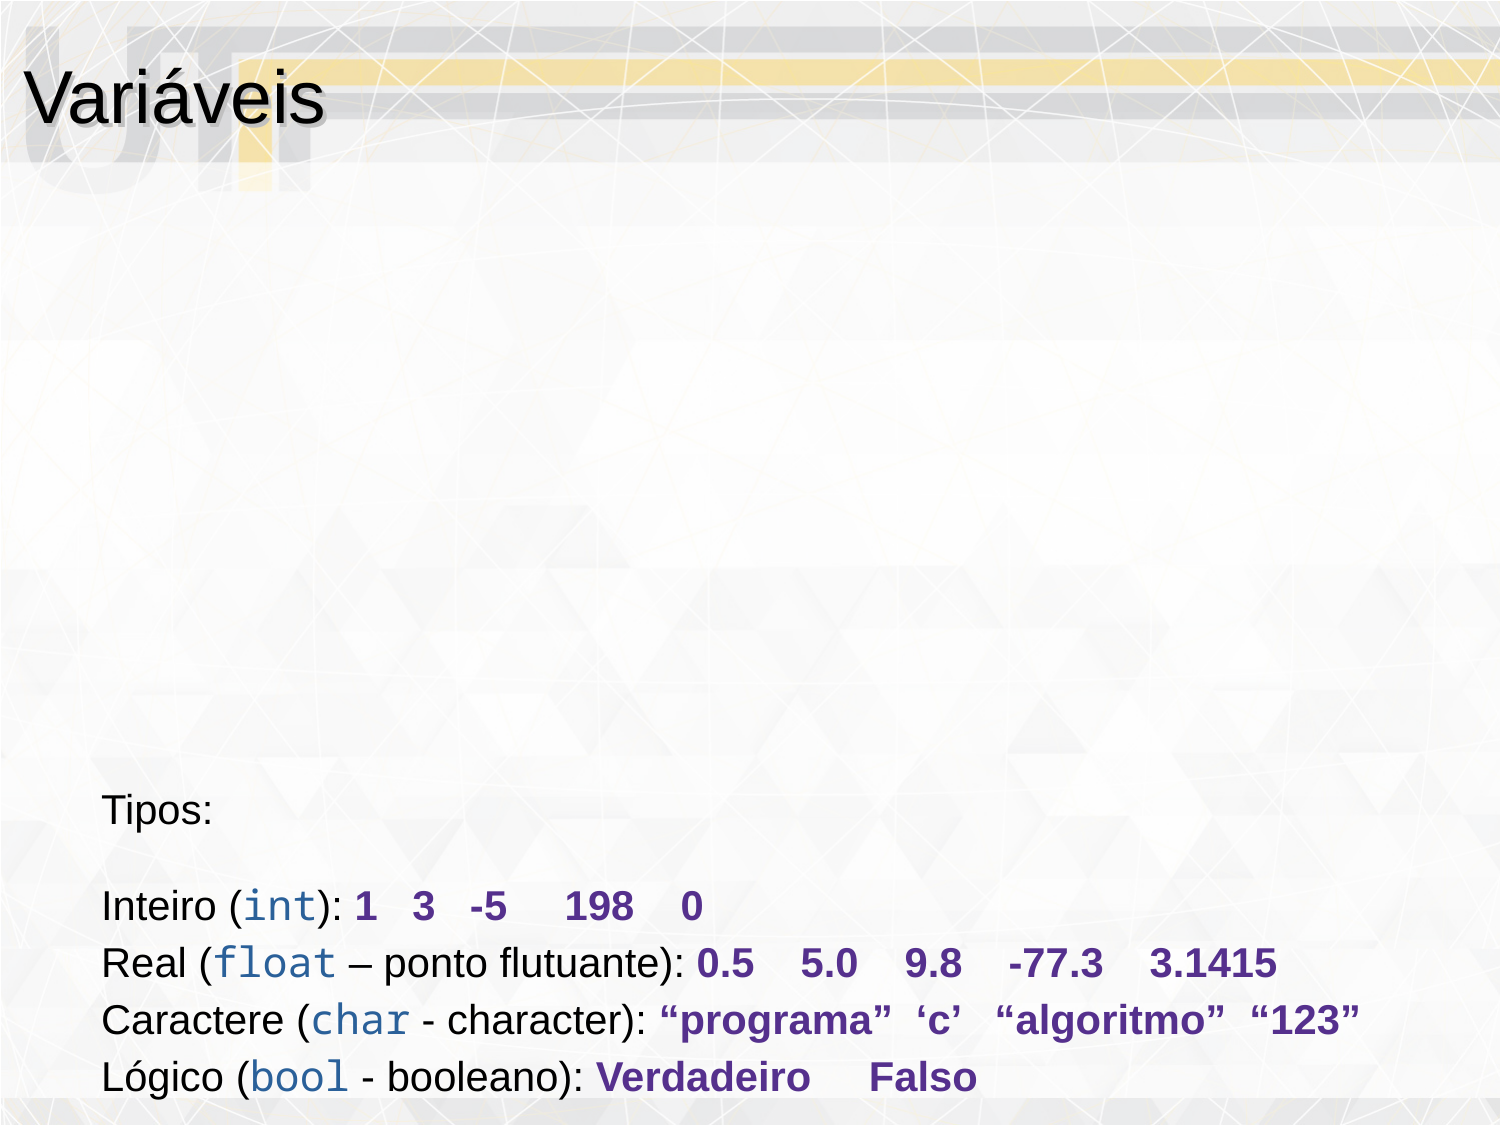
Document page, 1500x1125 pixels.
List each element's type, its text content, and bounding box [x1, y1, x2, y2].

text_box Tipos: Inteiro (int): 1 3 -5 198 0 Real (float – ponto flutuante): 0.5 5.0 9.8 -77.3 3.1415 Caractere (char - character): “programa” ‘c’ “algoritmo” “123” Lógico (bool - booleano): Verdadeiro Falso [86, 779, 1394, 1077]
table_cell F [1, 1, 1500, 1125]
title Variáveis [23, 18, 1489, 178]
